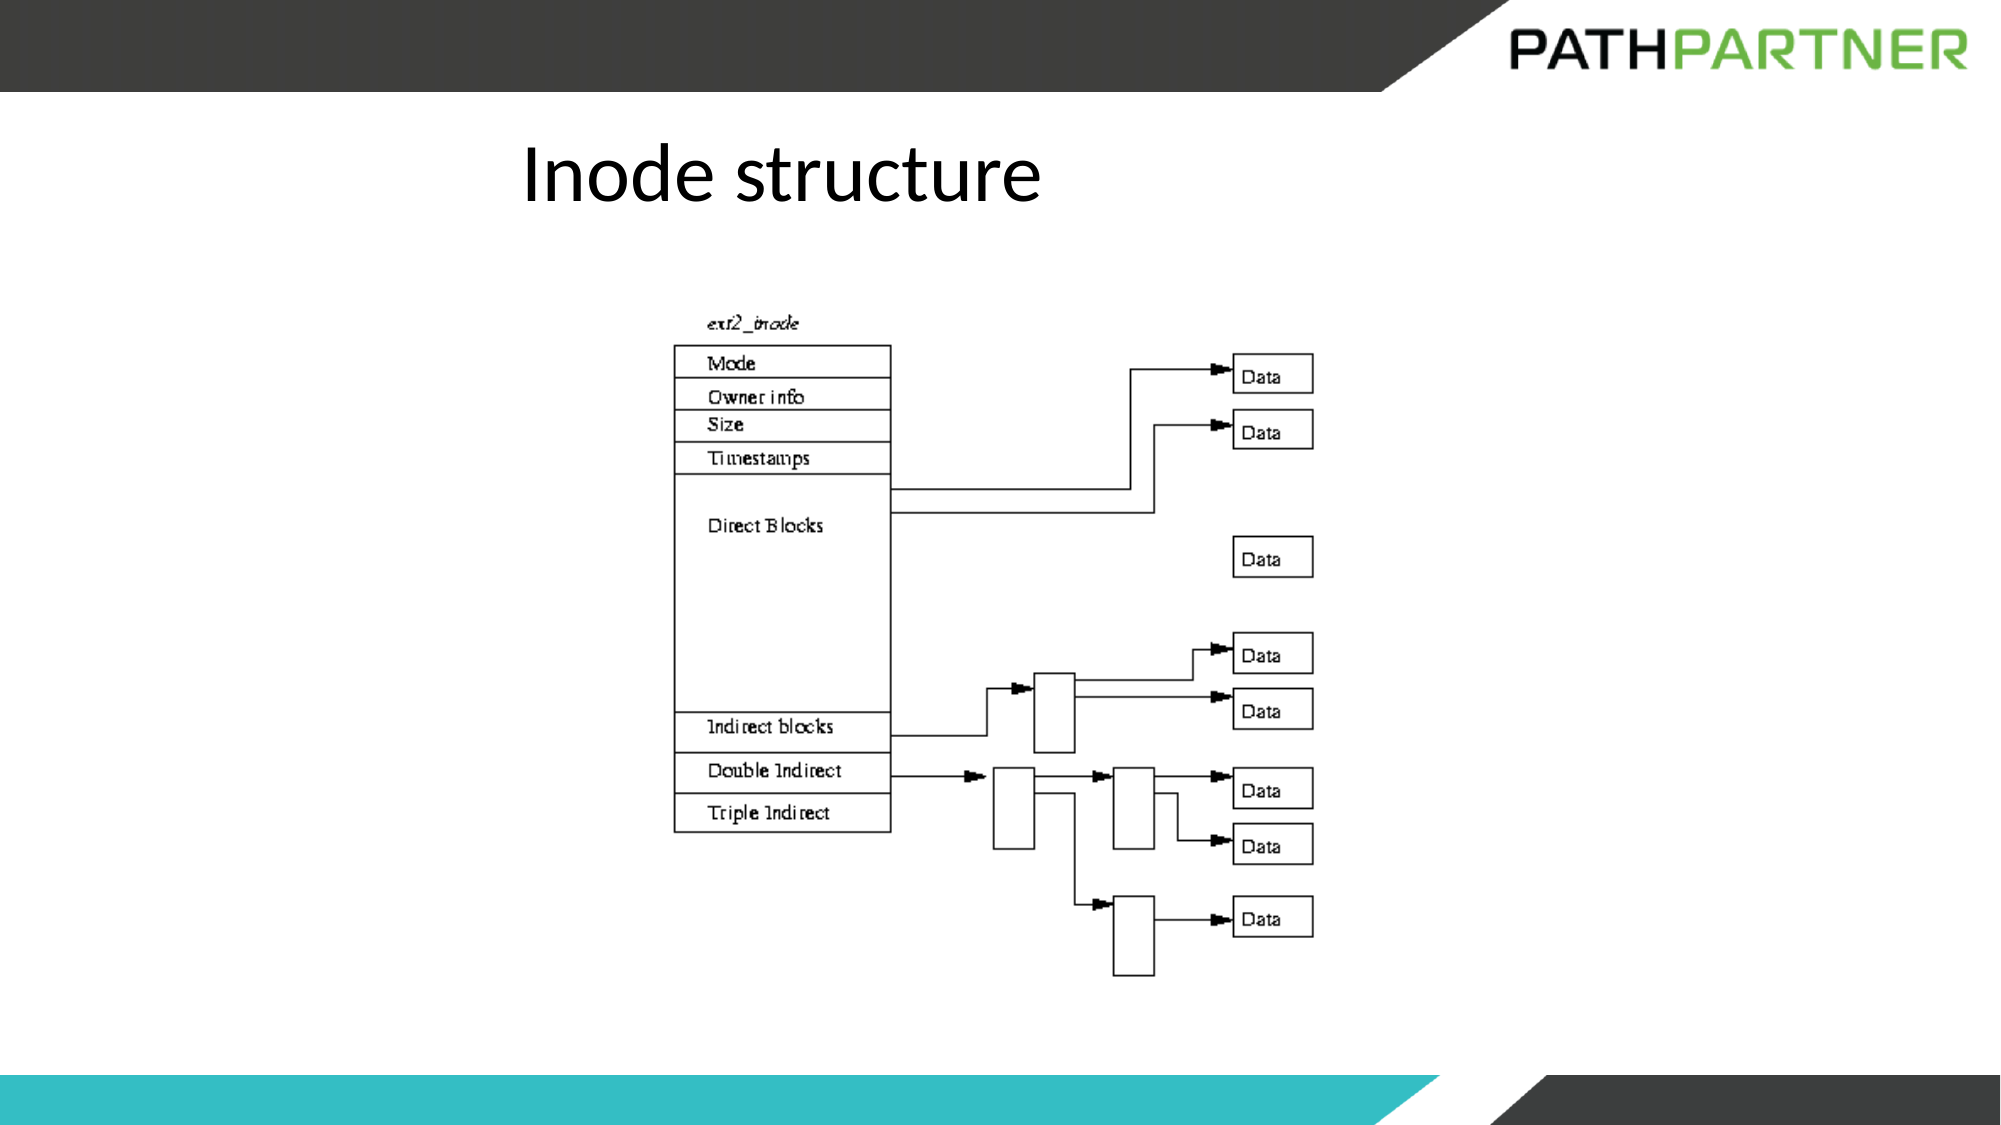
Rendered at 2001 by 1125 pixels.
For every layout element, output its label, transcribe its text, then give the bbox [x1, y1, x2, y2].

title Inode structure [137, 92, 1863, 278]
picture [637, 259, 1363, 1014]
picture [0, 0, 2000, 92]
picture [0, 1075, 2001, 1125]
